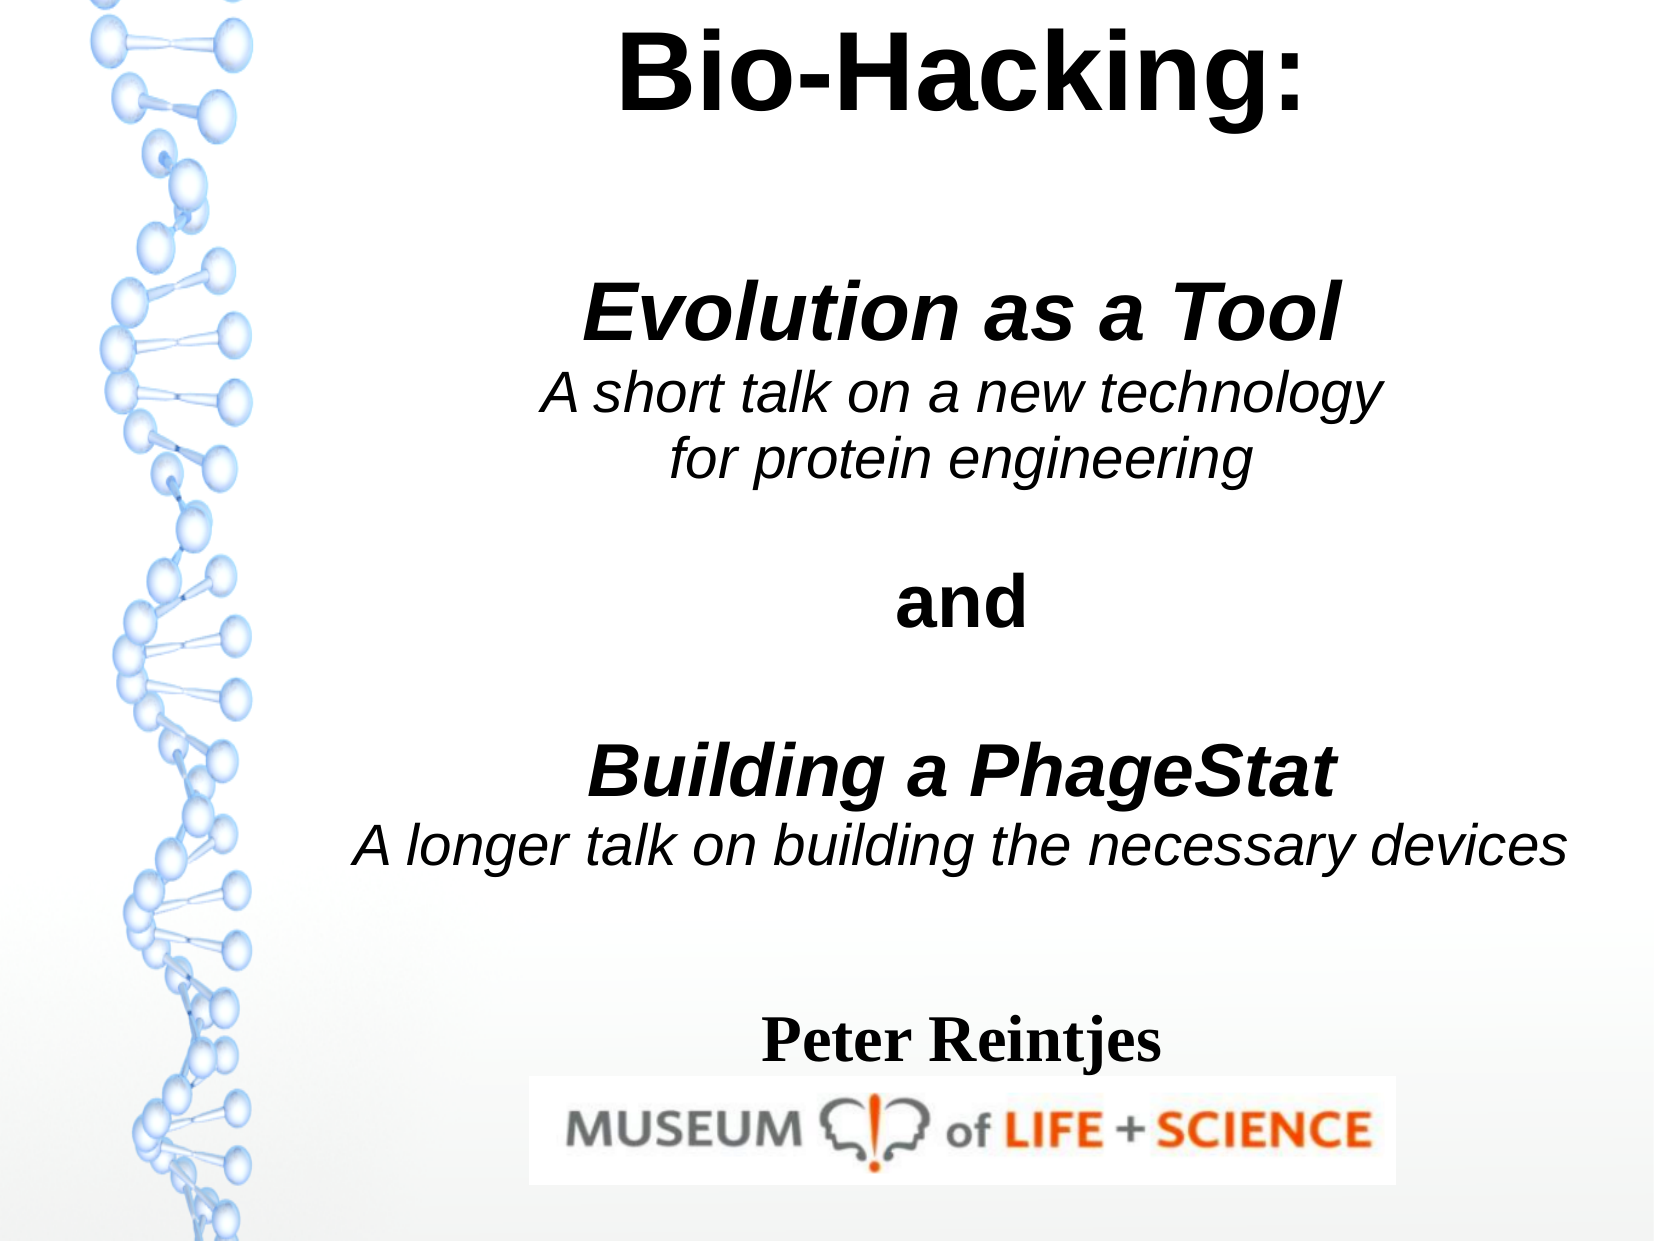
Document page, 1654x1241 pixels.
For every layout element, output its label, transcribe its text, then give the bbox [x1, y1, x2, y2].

picture [0, 0, 1654, 1241]
subtitle Bio-Hacking: Evolution as a Tool A short talk on a new technology for protein engineering and Building a PhageStat A longer talk on building the necessary devices Peter Reintjes [274, 90, 1651, 991]
